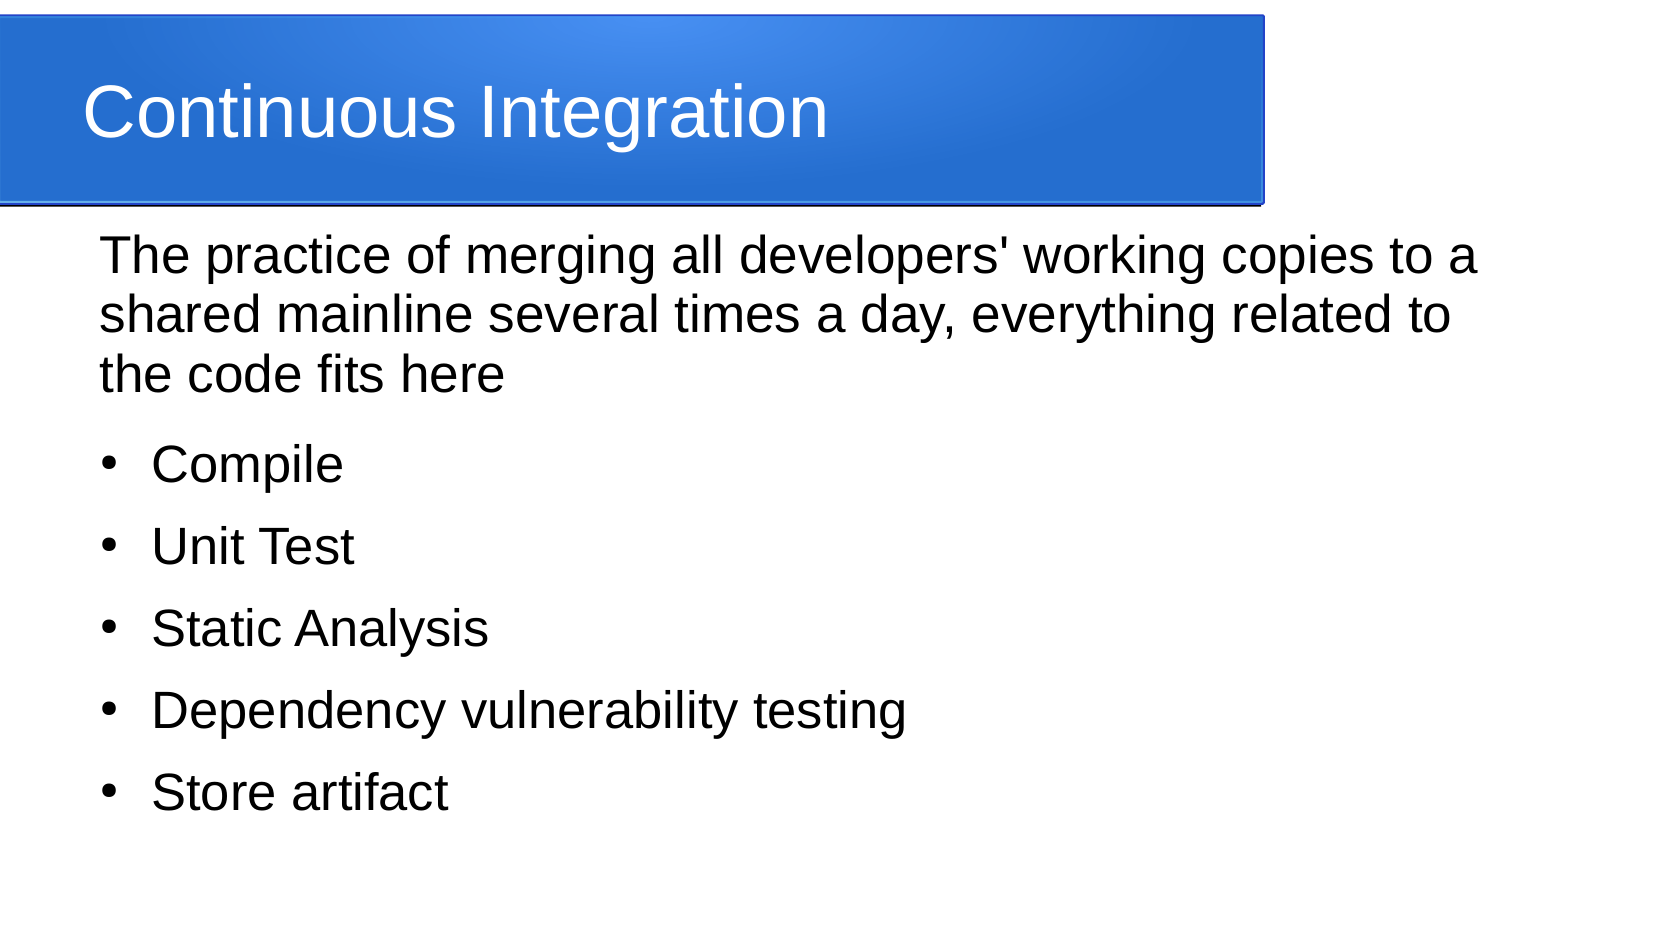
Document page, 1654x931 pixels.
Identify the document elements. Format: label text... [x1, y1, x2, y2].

list The practice of merging all developers' working copies to a shared mainline several times a day, everything related to the code fits here [30, 225, 1519, 406]
list Compile Unit Test Static Analysis Dependency vulnerability testing Store artifact [82, 435, 1571, 826]
title Continuous Integration [82, 35, 1235, 189]
